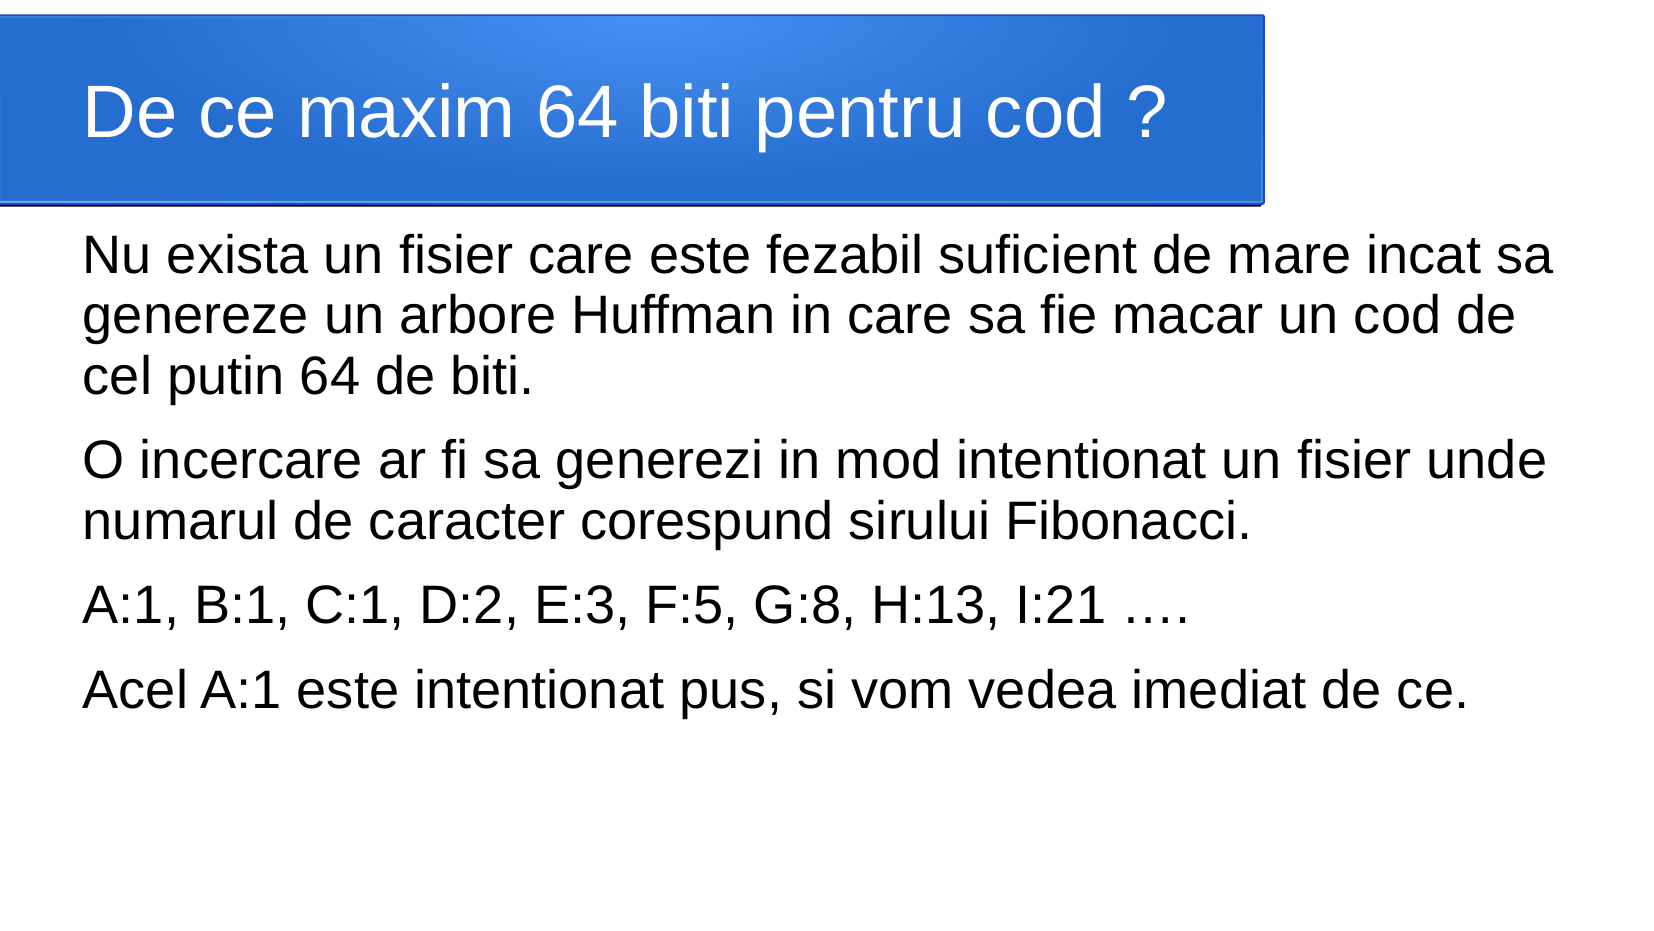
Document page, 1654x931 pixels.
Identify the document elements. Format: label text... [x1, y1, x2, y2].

title De ce maxim 64 biti pentru cod ? [82, 35, 1235, 189]
list Nu exista un fisier care este fezabil suficient de mare incat sa genereze un arbore Huffman in care sa fie macar un cod de cel putin 64 de biti. O incercare ar fi sa generezi in mod intentionat un fisier unde numarul de caracter corespund sirului Fibonacci. A:1, B:1, C:1, D:2, E:3, F:5, G:8, H:13, I:21 …. Acel A:1 este intentionat pus, si vom vedea imediat de ce. [82, 224, 1571, 764]
